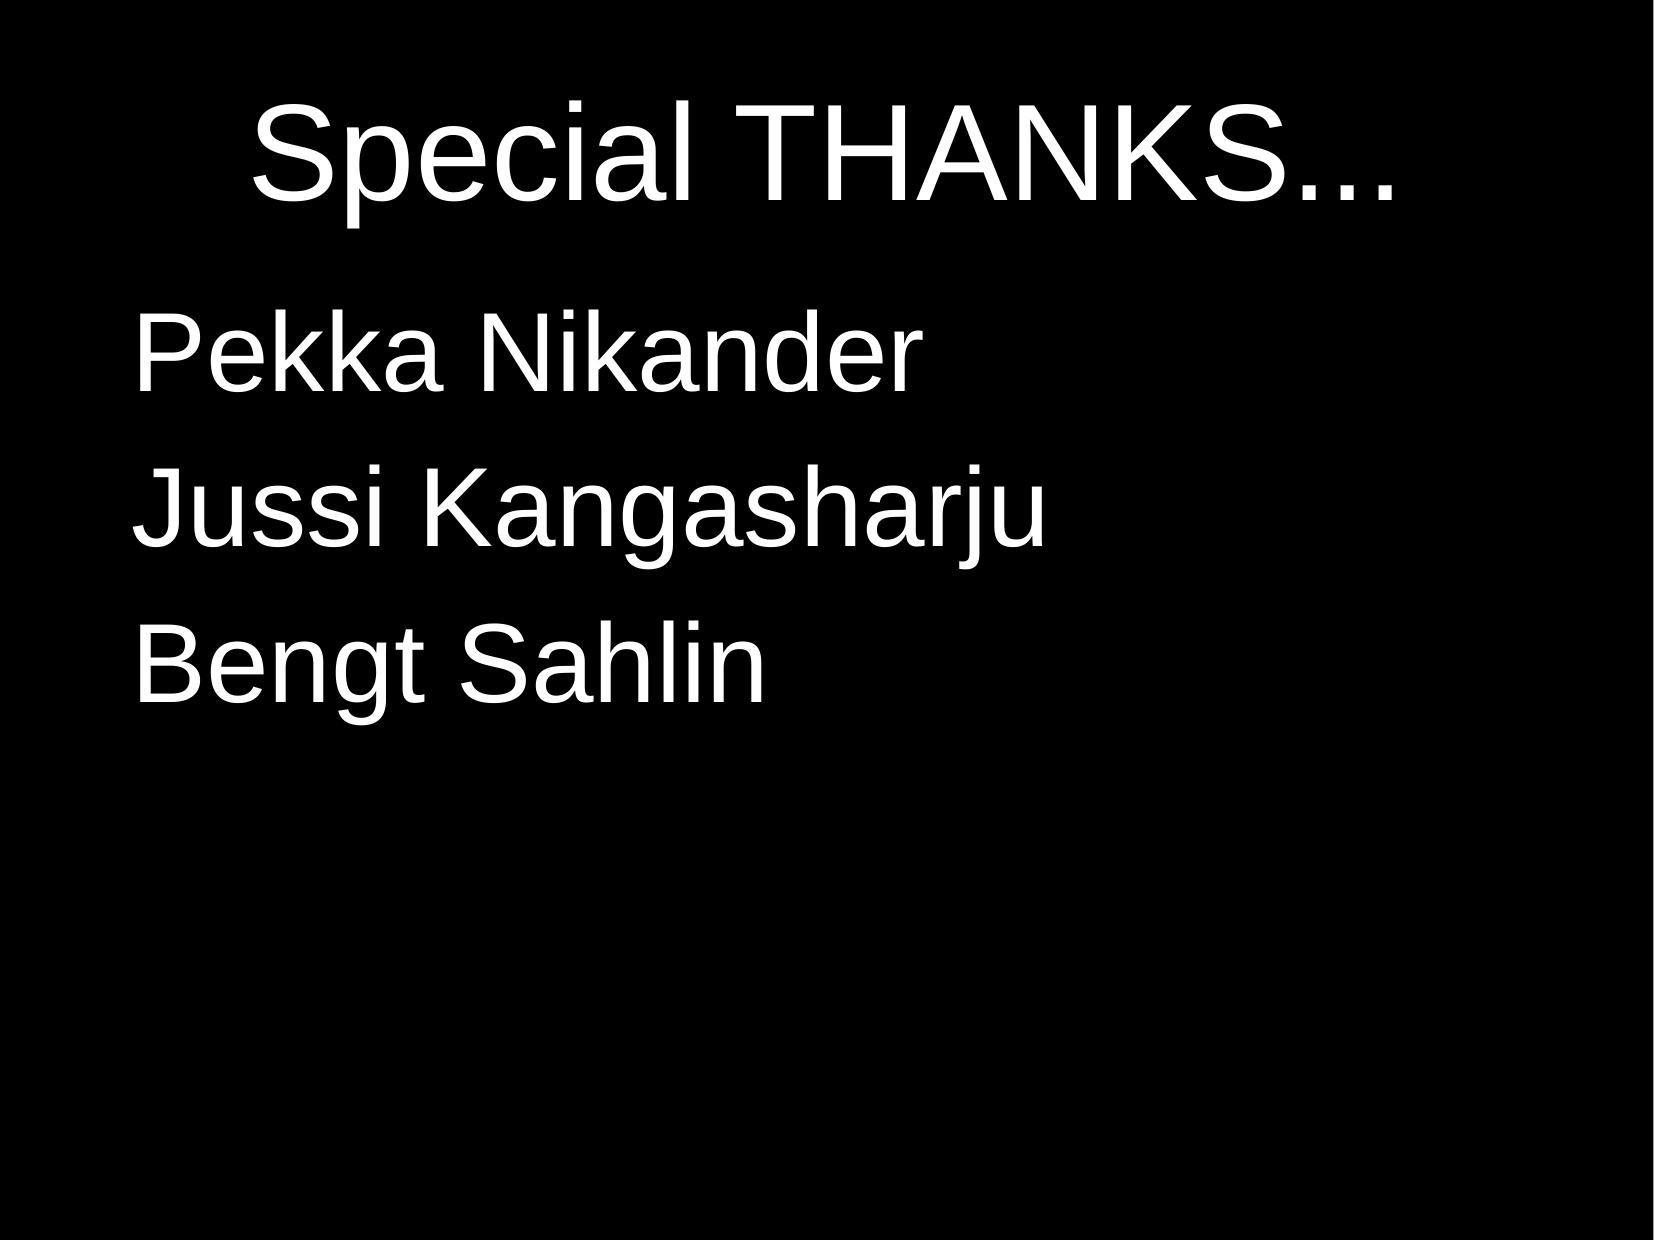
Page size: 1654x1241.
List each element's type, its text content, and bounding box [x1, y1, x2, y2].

title Special THANKS... [82, 56, 1571, 250]
list Pekka Nikander Jussi Kangasharju Bengt Sahlin [82, 290, 1571, 1094]
